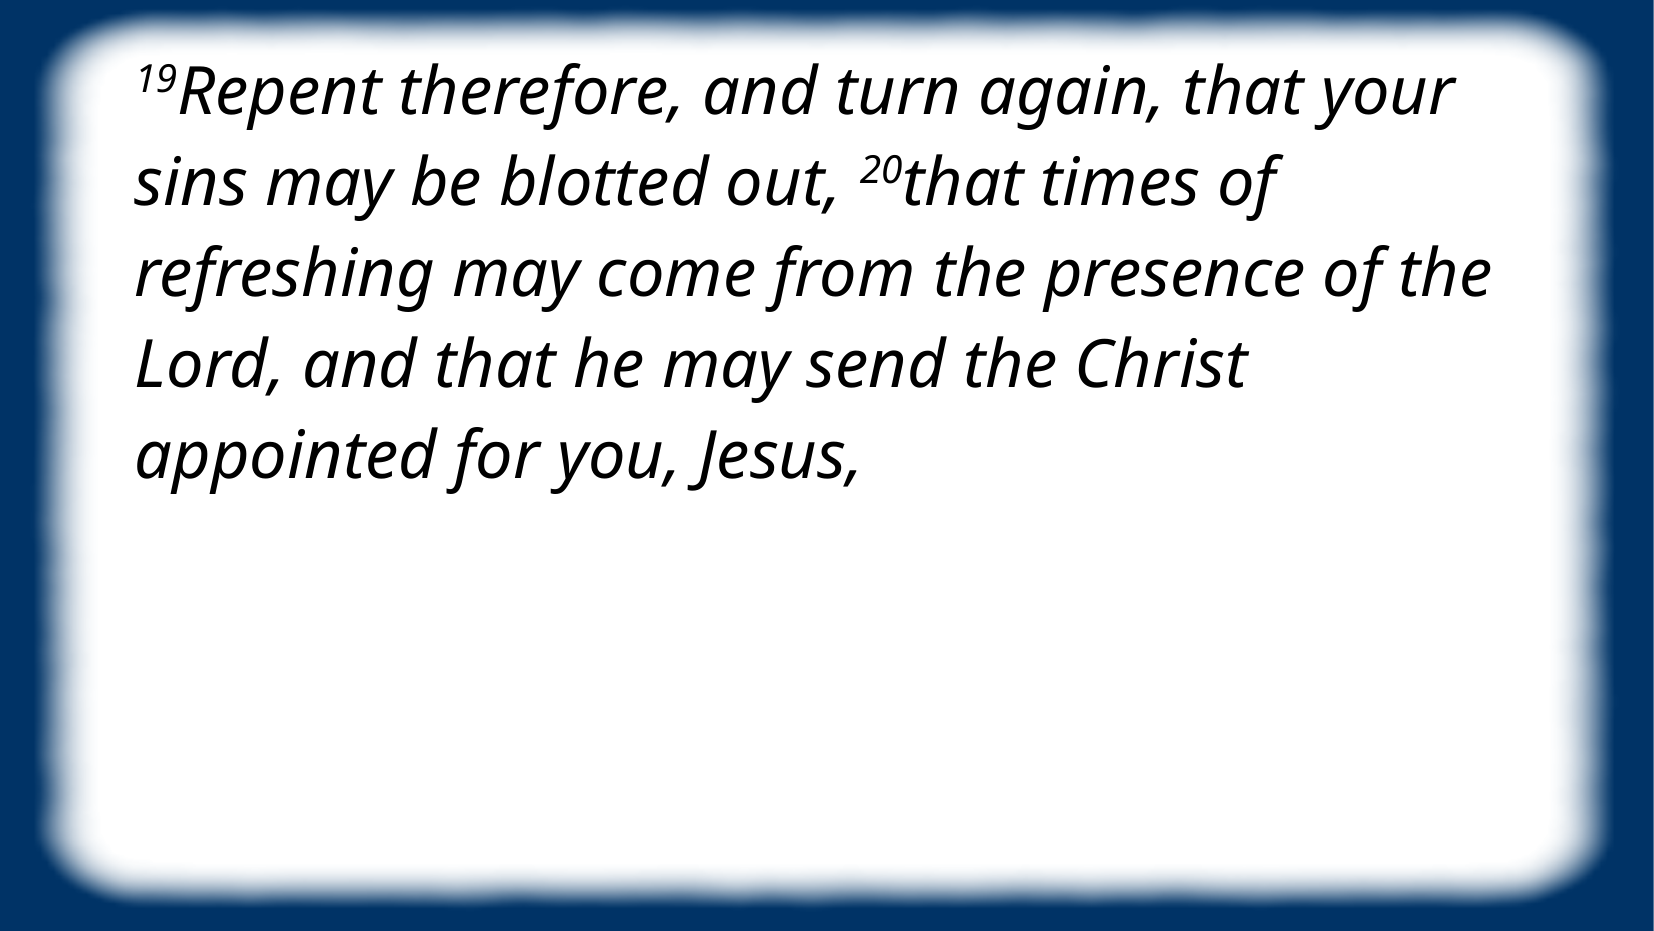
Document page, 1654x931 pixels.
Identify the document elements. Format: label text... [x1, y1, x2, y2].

text_box 19Repent therefore, and turn again, that your sins may be blotted out, 20that times of refreshing may come from the presence of the Lord, and that he may send the Christ appointed for you, Jesus, [120, 36, 1533, 496]
picture [0, 0, 1654, 931]
